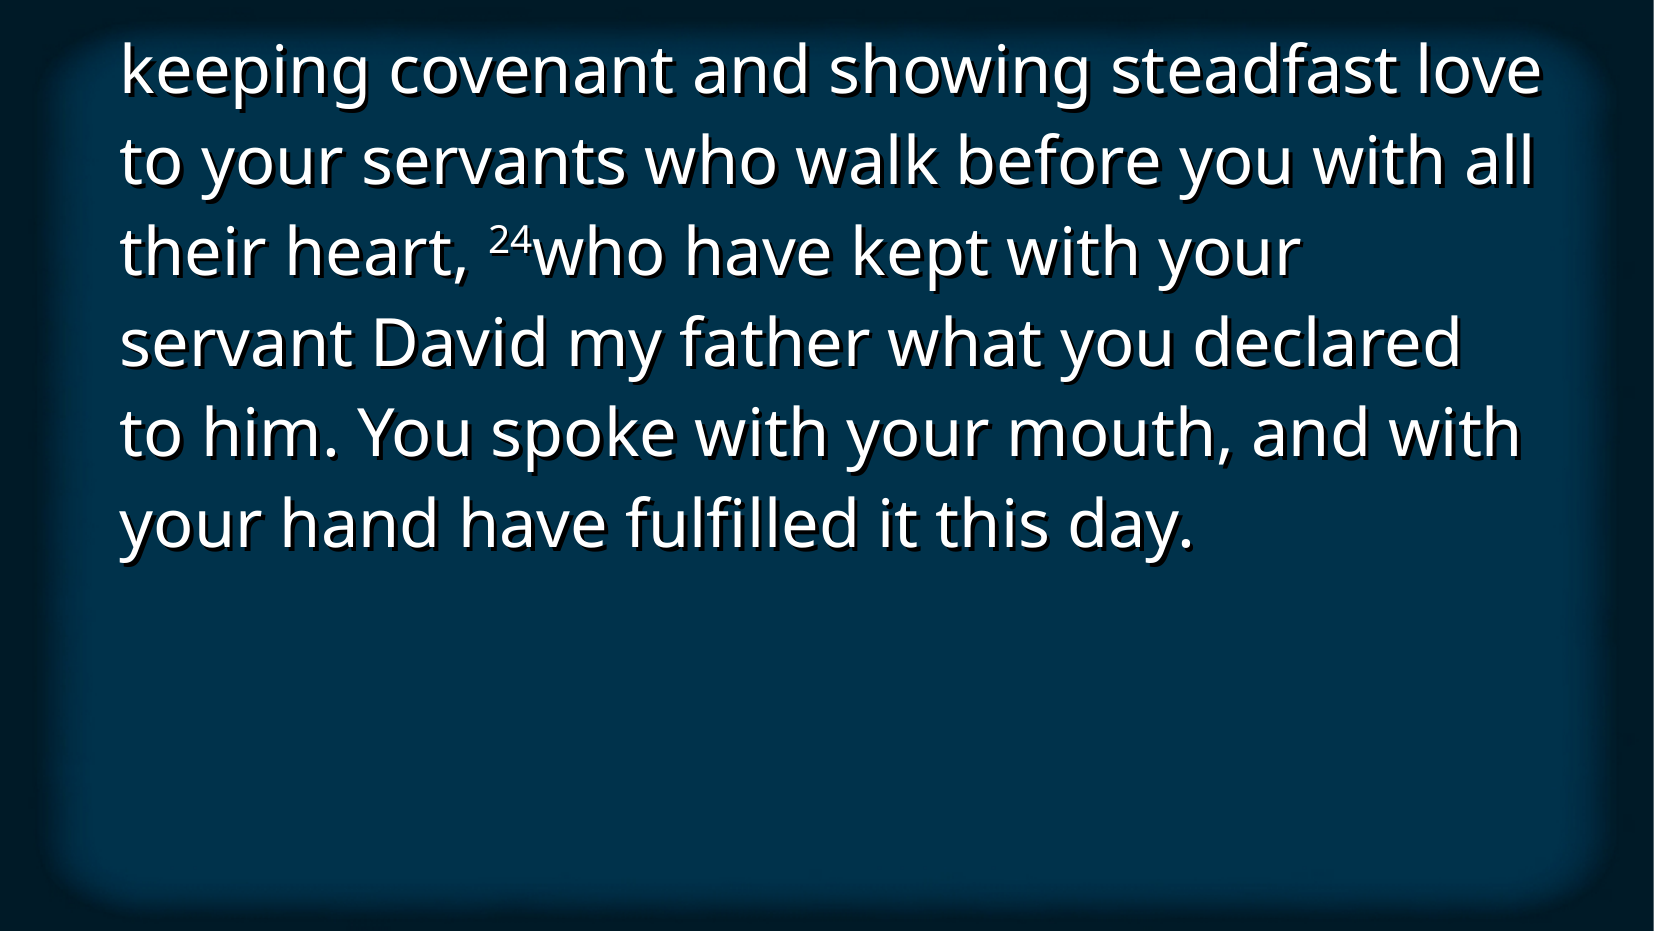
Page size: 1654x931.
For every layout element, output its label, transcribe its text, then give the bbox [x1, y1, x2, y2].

picture [0, 0, 1654, 931]
text_box keeping covenant and showing steadfast love to your servants who walk before you with all their heart, 24who have kept with your servant David my father what you declared to him. You spoke with your mouth, and with your hand have fulfilled it this day. [105, 15, 1561, 563]
